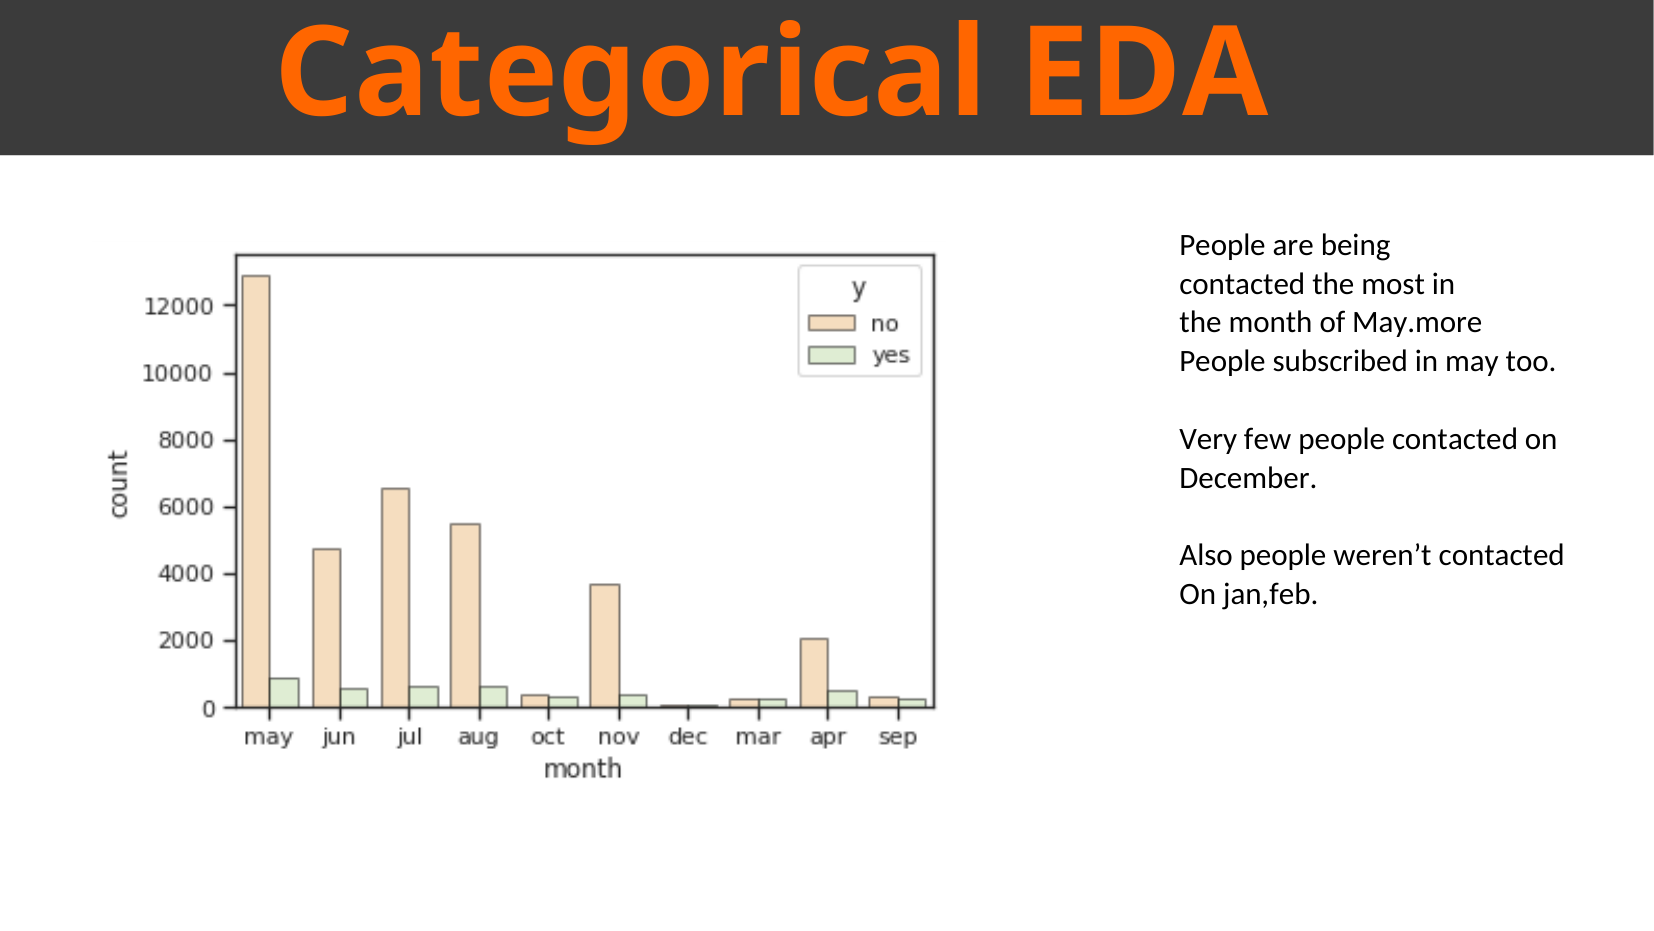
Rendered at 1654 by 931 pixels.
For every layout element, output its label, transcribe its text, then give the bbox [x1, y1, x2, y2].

text_box People are being contacted the most in the month of May.more People subscribed in may too. Very few people contacted on December. Also people weren’t contacted On jan,feb. [1164, 216, 1654, 382]
text_box Categorical EDA [0, 0, 1654, 156]
picture [92, 240, 946, 799]
